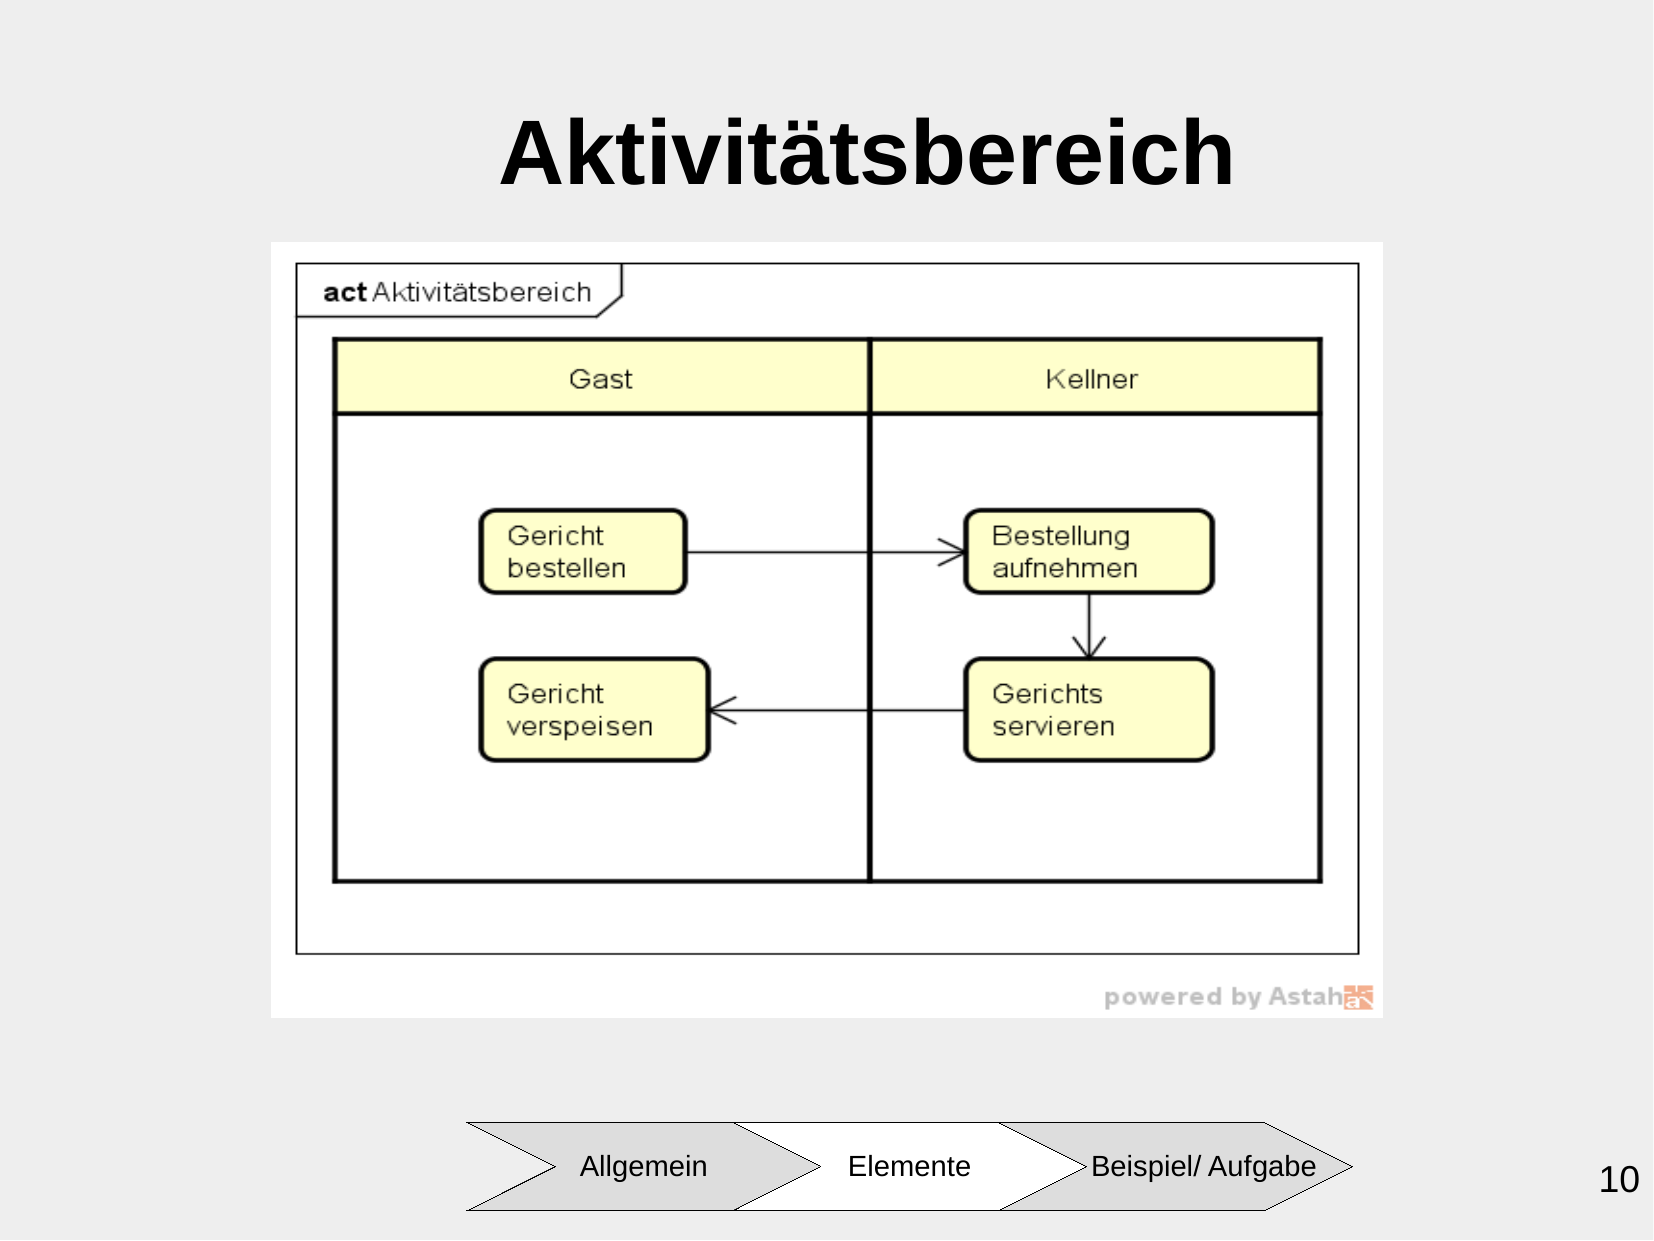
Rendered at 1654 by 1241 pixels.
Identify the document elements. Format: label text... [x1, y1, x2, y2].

list [135, 324, 1625, 1050]
text_box Elemente [732, 1122, 1085, 1211]
title Aktivitätsbereich [124, 49, 1613, 257]
text_box Beispiel/ Aufgabe [998, 1122, 1353, 1211]
text_box Allgemein [466, 1122, 819, 1211]
text_box <Nummer> [1584, 1151, 1654, 1209]
picture [271, 242, 1383, 1018]
